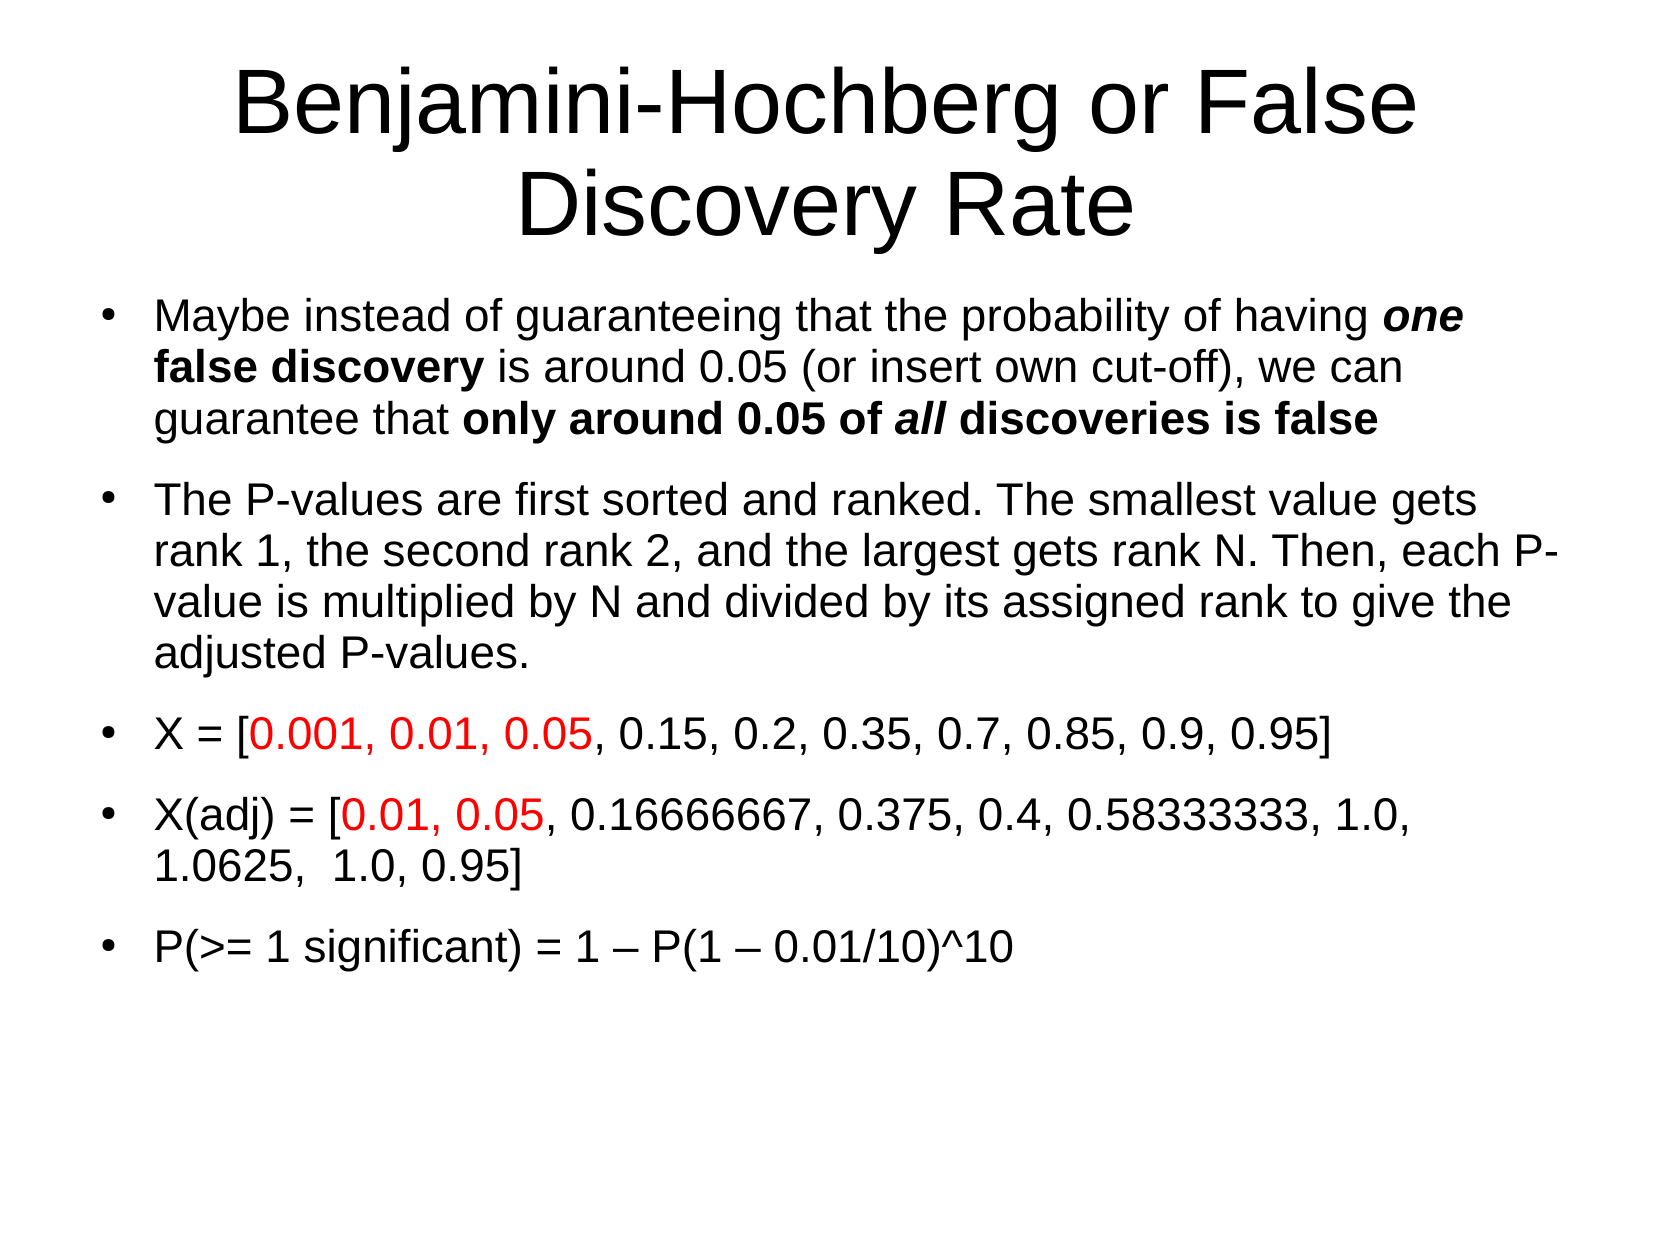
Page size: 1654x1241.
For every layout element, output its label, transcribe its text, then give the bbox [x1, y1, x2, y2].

title Benjamini-Hochberg or False Discovery Rate [82, 49, 1571, 257]
list Maybe instead of guaranteeing that the probability of having one false discovery is around 0.05 (or insert own cut-off), we can guarantee that only around 0.05 of all discoveries is false The P-values are first sorted and ranked. The smallest value gets rank 1, the second rank 2, and the largest gets rank N. Then, each P-value is multiplied by N and divided by its assigned rank to give the adjusted P-values. X = [0.001, 0.01, 0.05, 0.15, 0.2, 0.35, 0.7, 0.85, 0.9, 0.95] X(adj) = [0.01, 0.05, 0.16666667, 0.375, 0.4, 0.58333333, 1.0, 1.0625, 1.0, 0.95] P(>= 1 significant) = 1 – P(1 – 0.01/10)^10 [82, 290, 1571, 1186]
